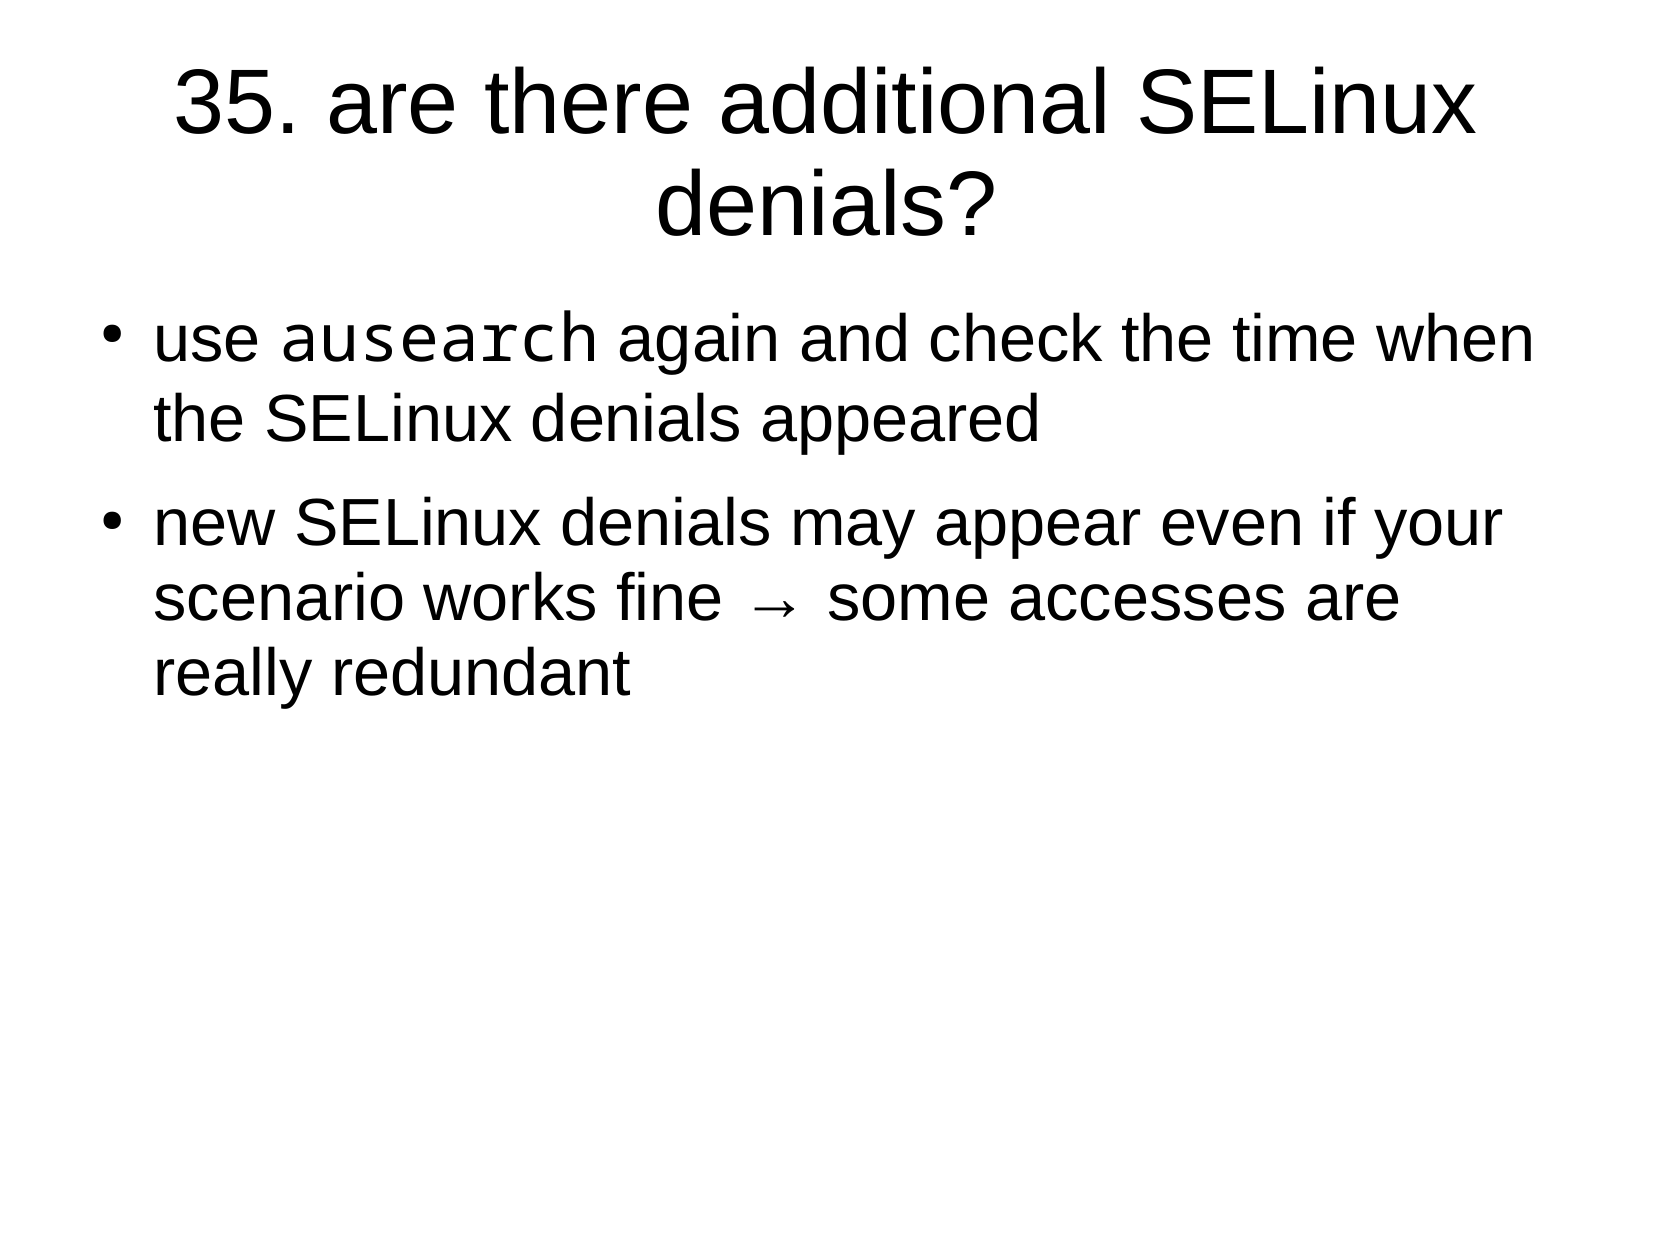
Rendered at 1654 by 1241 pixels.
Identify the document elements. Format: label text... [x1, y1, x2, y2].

title 35. are there additional SELinux denials? [82, 49, 1571, 257]
list use ausearch again and check the time when the SELinux denials appeared new SELinux denials may appear even if your scenario works fine → some accesses are really redundant [82, 290, 1571, 1010]
